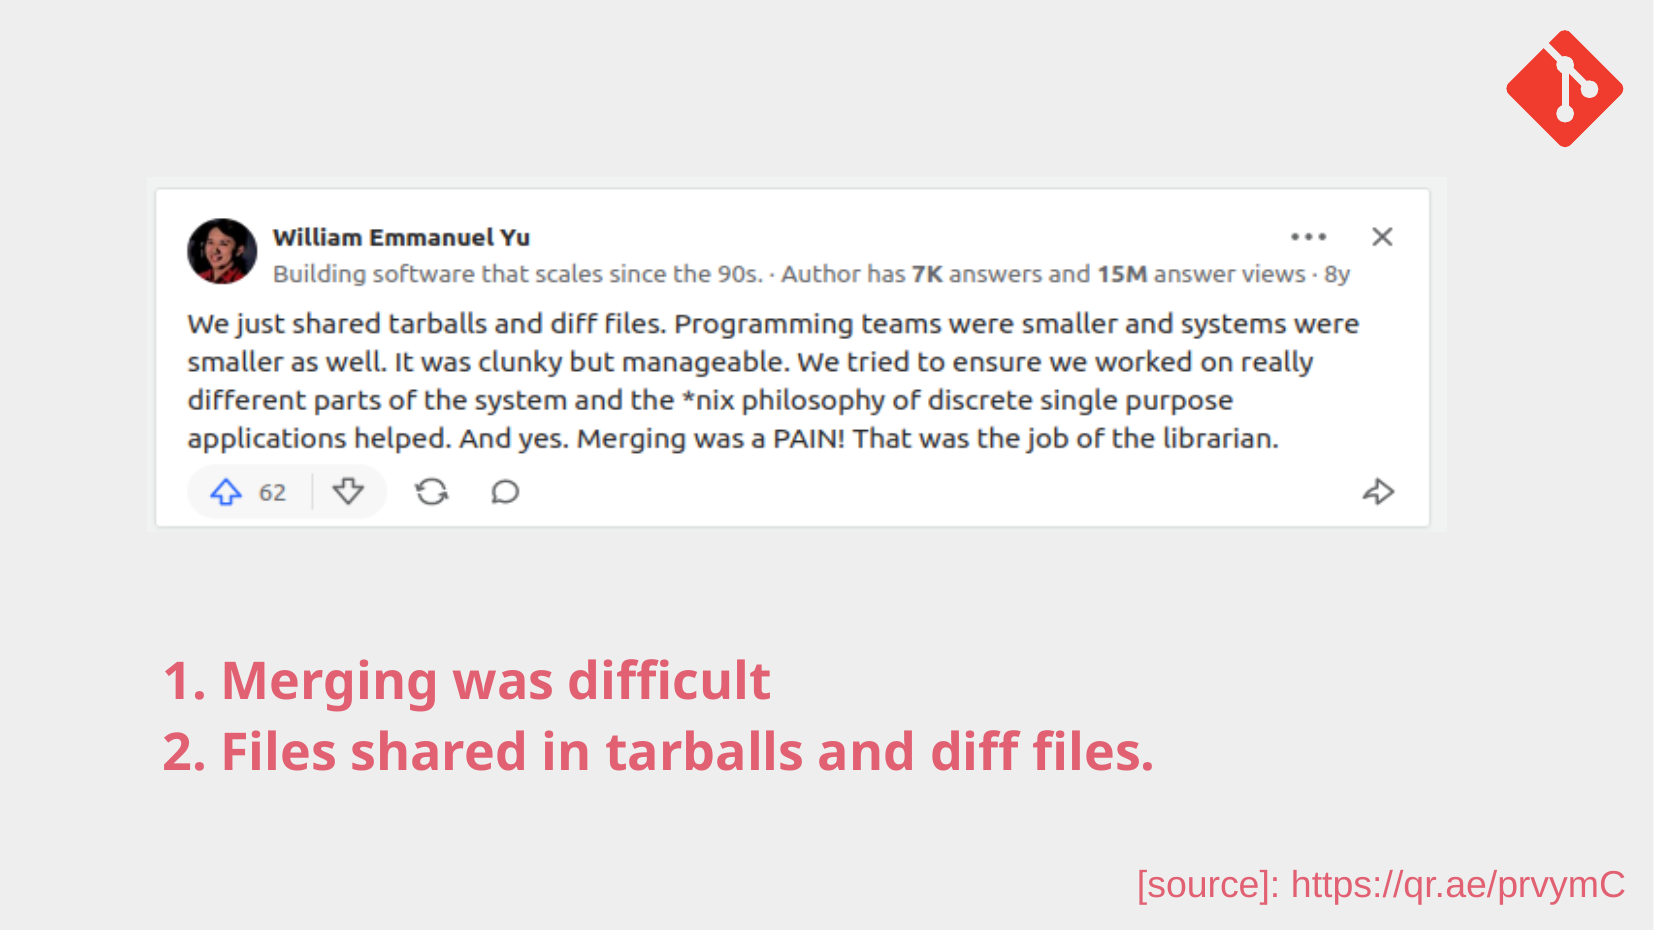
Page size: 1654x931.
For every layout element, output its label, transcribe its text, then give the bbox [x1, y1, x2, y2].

picture [1505, 29, 1625, 148]
text_box [source]: https://qr.ae/prvymC [1122, 856, 1654, 914]
picture [147, 177, 1447, 532]
text_box 1. Merging was difficult 2. Files shared in tarballs and diff files. [147, 636, 1447, 768]
